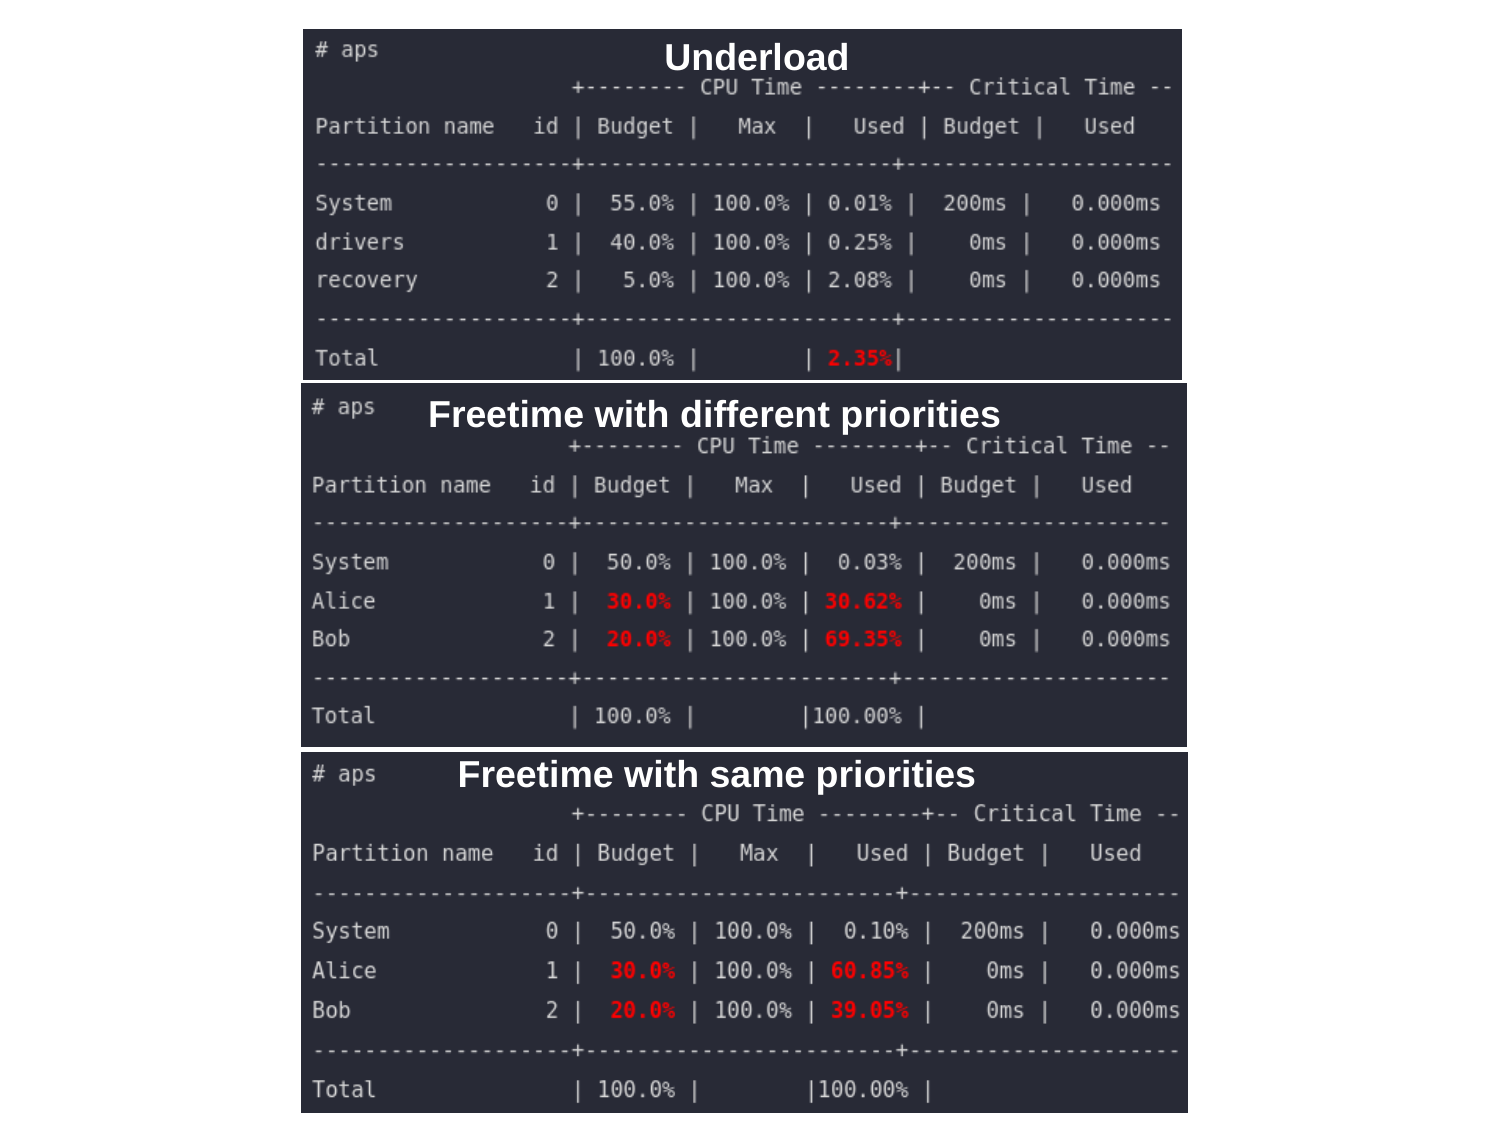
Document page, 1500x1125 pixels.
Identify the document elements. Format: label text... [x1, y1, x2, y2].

picture [301, 752, 1188, 1113]
text_box Underload [649, 29, 1004, 87]
text_box Freetime with same priorities [442, 746, 993, 846]
picture [301, 383, 1187, 747]
picture [303, 29, 1182, 380]
text_box Freetime with different priorities [413, 386, 1063, 485]
